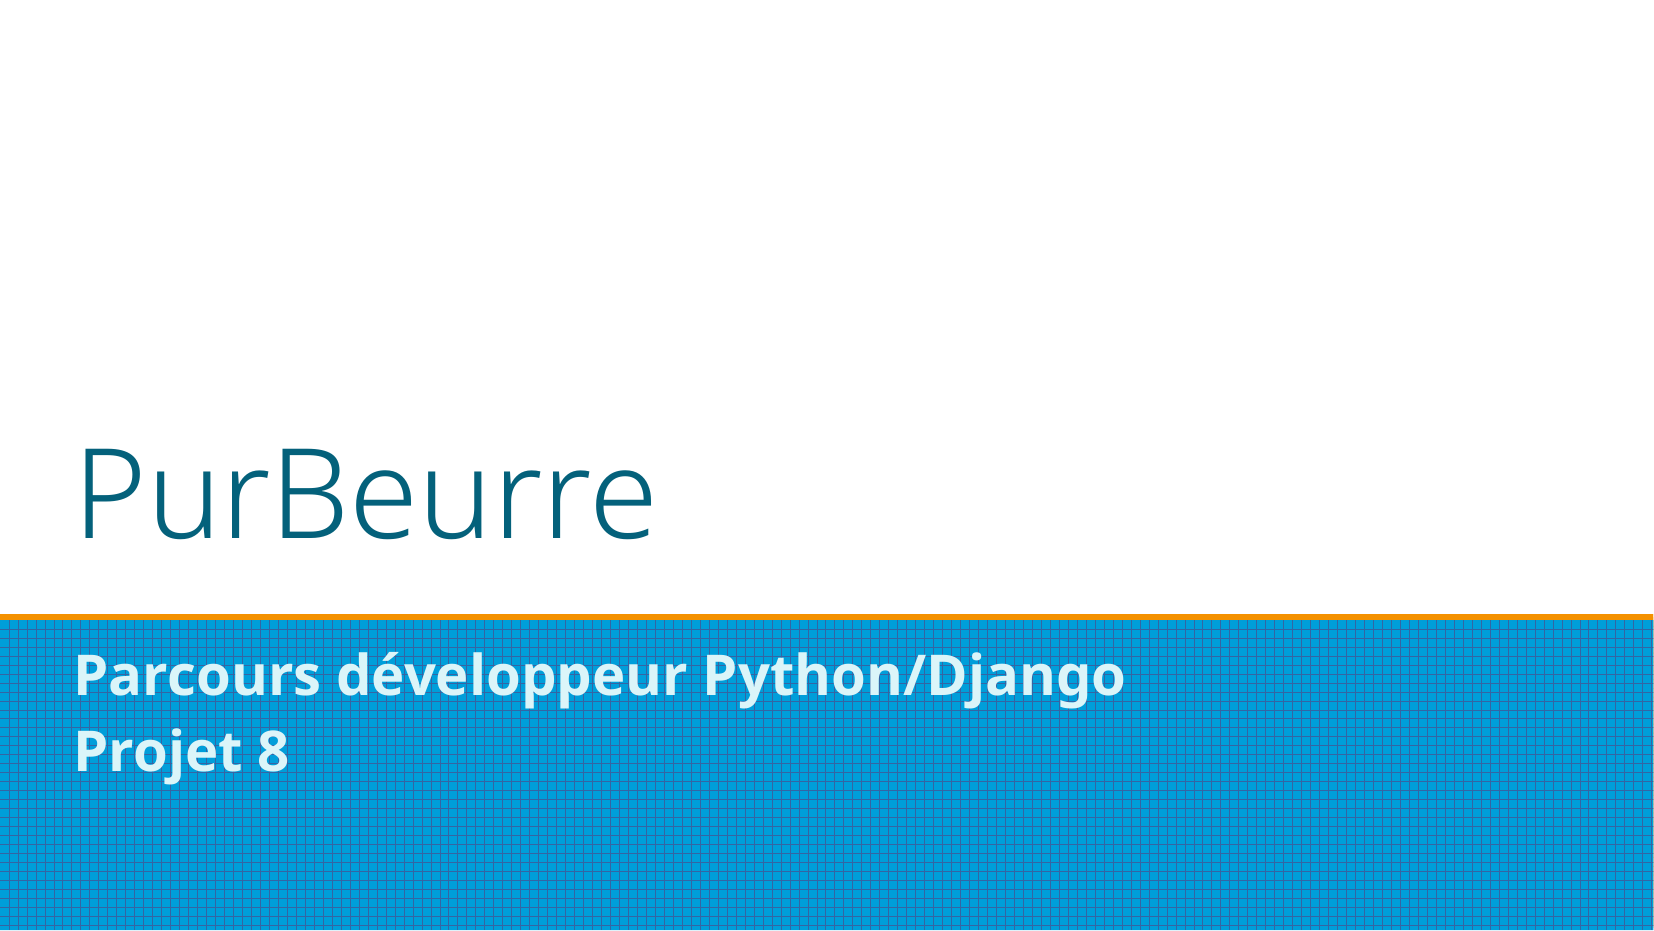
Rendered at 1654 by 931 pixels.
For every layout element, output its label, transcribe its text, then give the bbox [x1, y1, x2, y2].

subtitle Parcours développeur Python/Django Projet 8 [73, 634, 1551, 827]
title PurBeurre [73, 44, 1551, 576]
